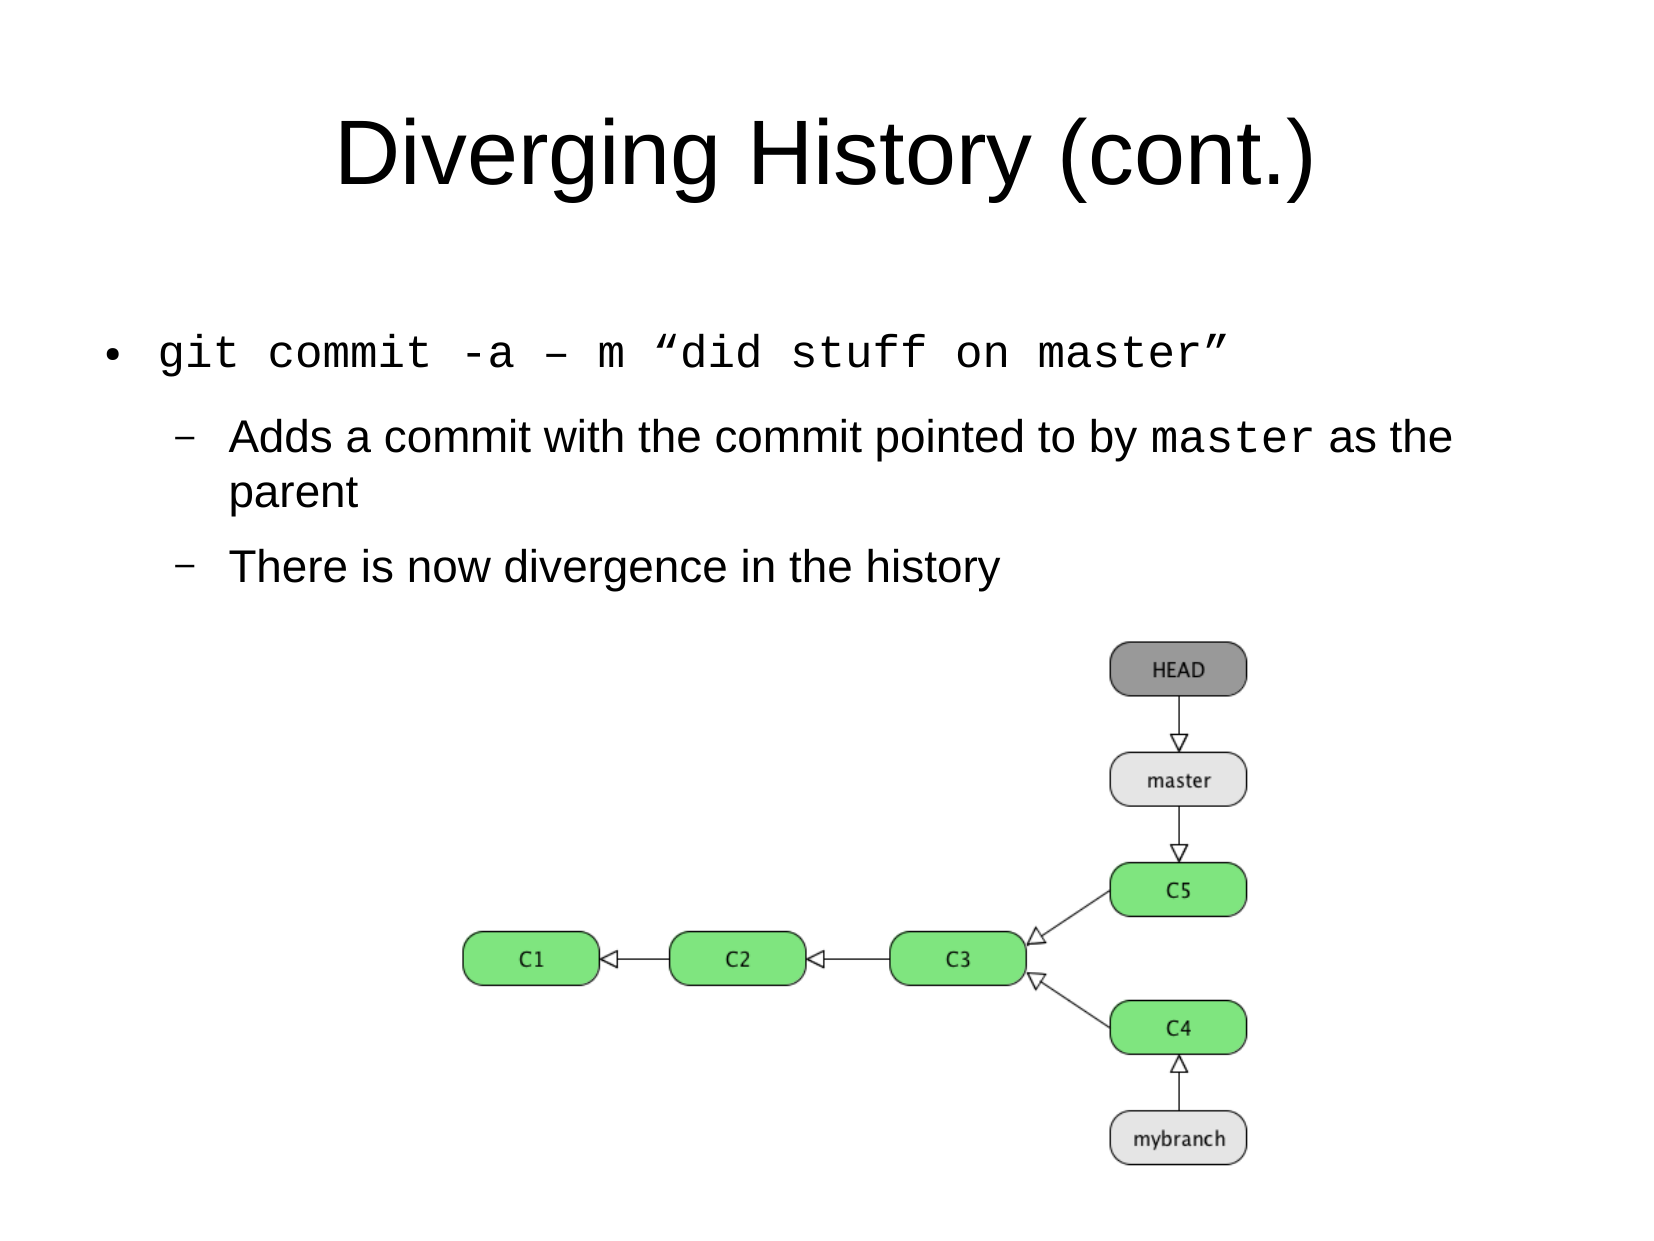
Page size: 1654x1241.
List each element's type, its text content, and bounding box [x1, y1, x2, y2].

picture [435, 614, 1275, 1193]
list git commit -a – m “did stuff on master” Adds a commit with the commit pointed to by master as the parent There is now divergence in the history [86, 330, 1576, 1149]
title Diverging History (cont.) [82, 49, 1571, 257]
